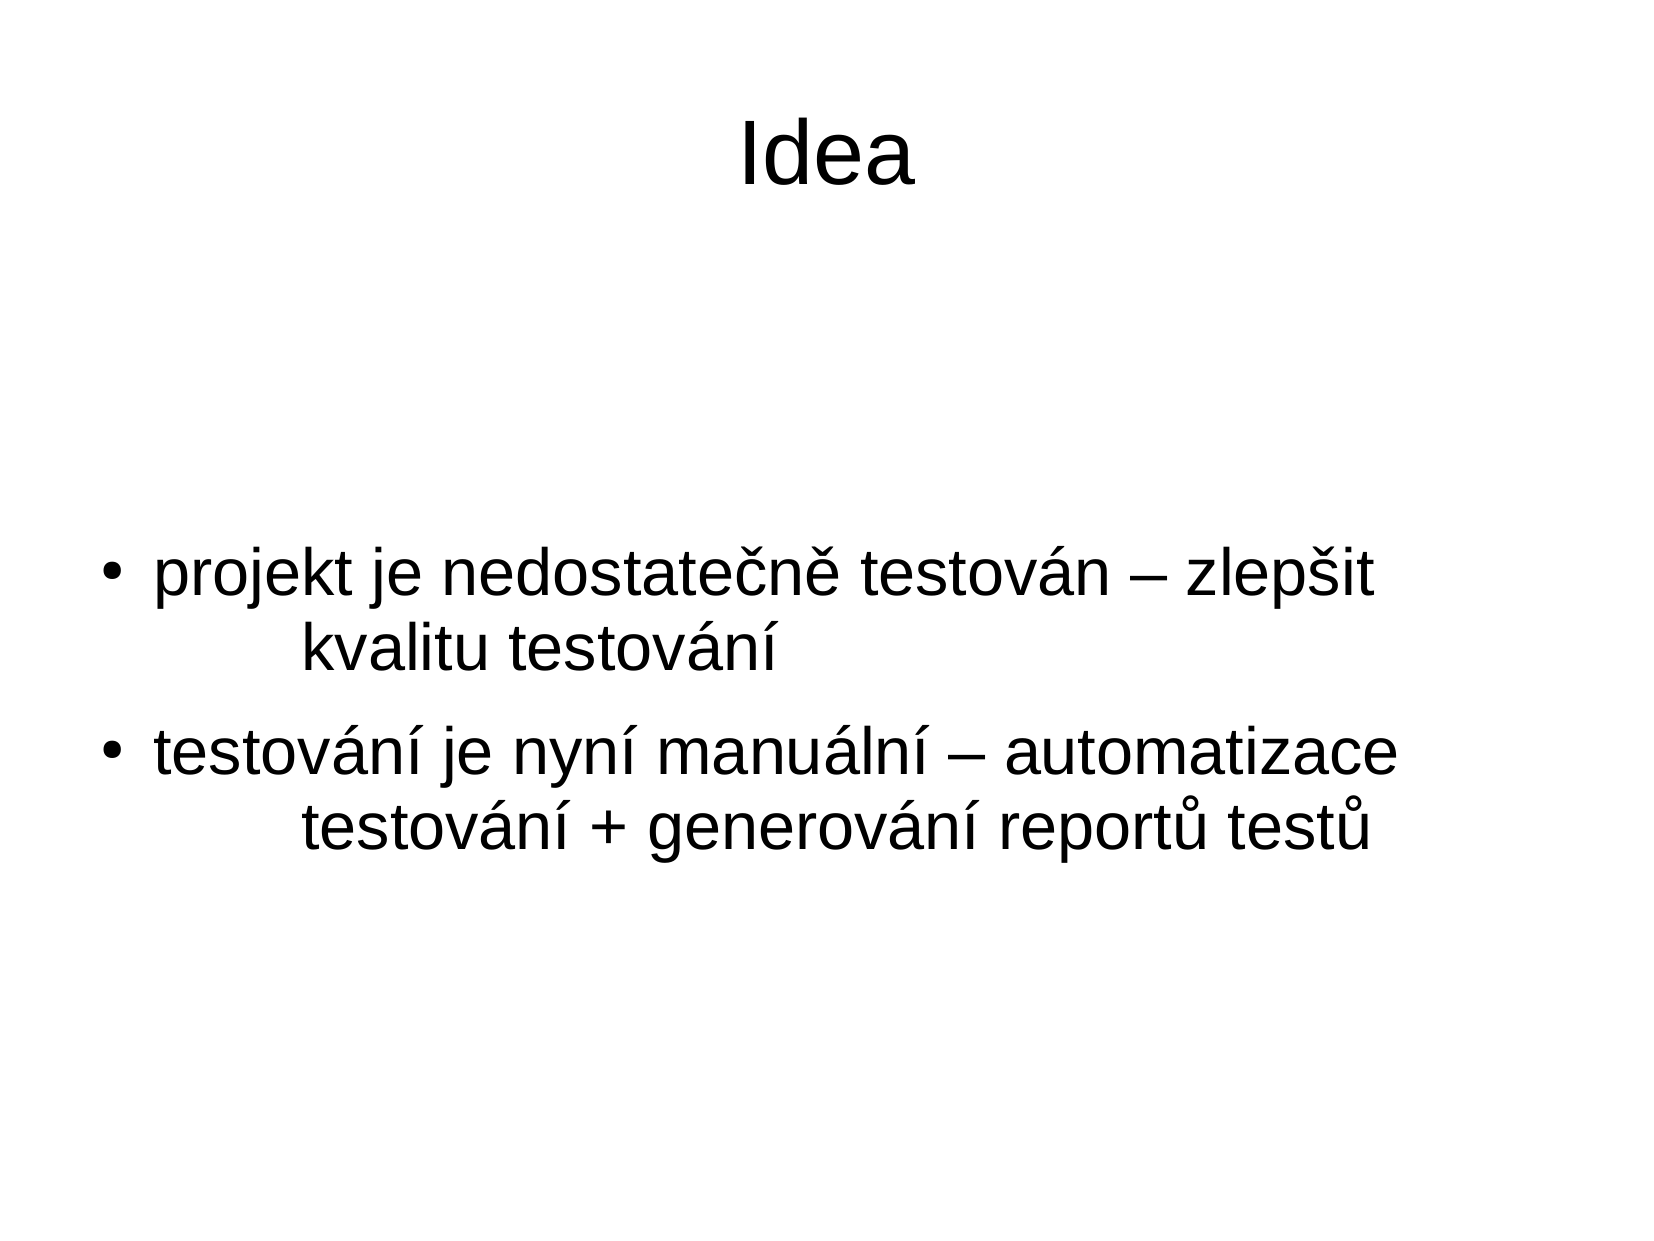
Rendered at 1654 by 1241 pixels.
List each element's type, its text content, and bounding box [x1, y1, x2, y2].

title Idea [82, 49, 1571, 257]
list projekt je nedostatečně testován – zlepšit kvalitu testování testování je nyní manuální – automatizace testování + generování reportů testů [82, 290, 1571, 1109]
